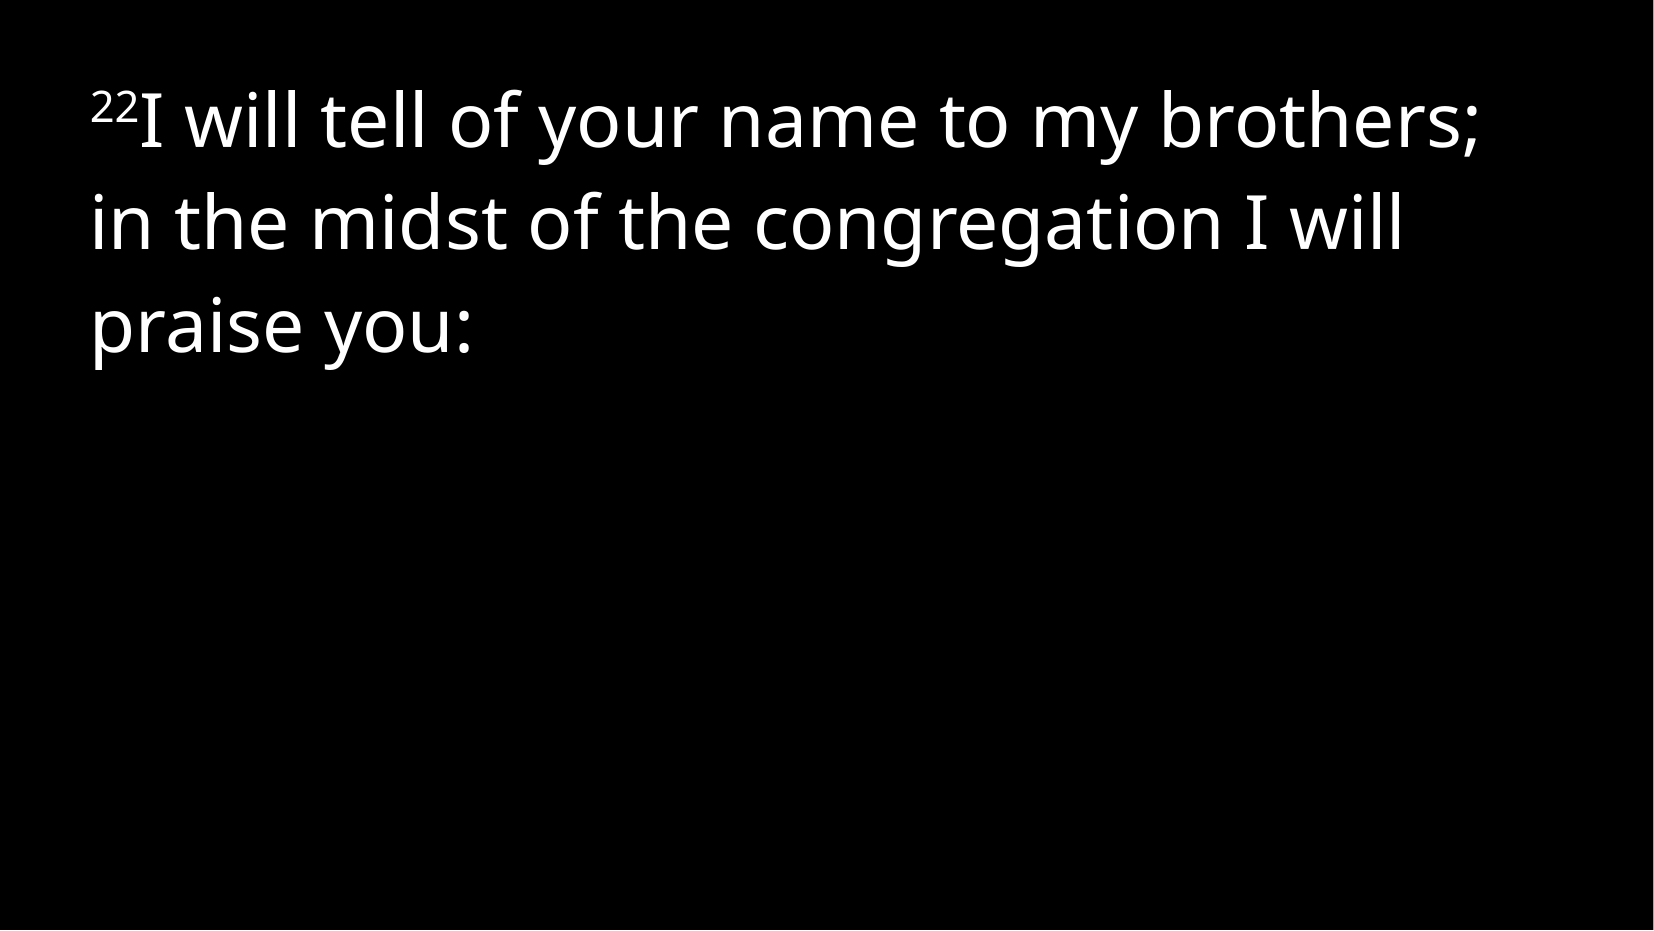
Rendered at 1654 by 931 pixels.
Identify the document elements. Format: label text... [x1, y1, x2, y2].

text_box 22I will tell of your name to my brothers; in the midst of the congregation I will praise you: [75, 60, 1576, 391]
